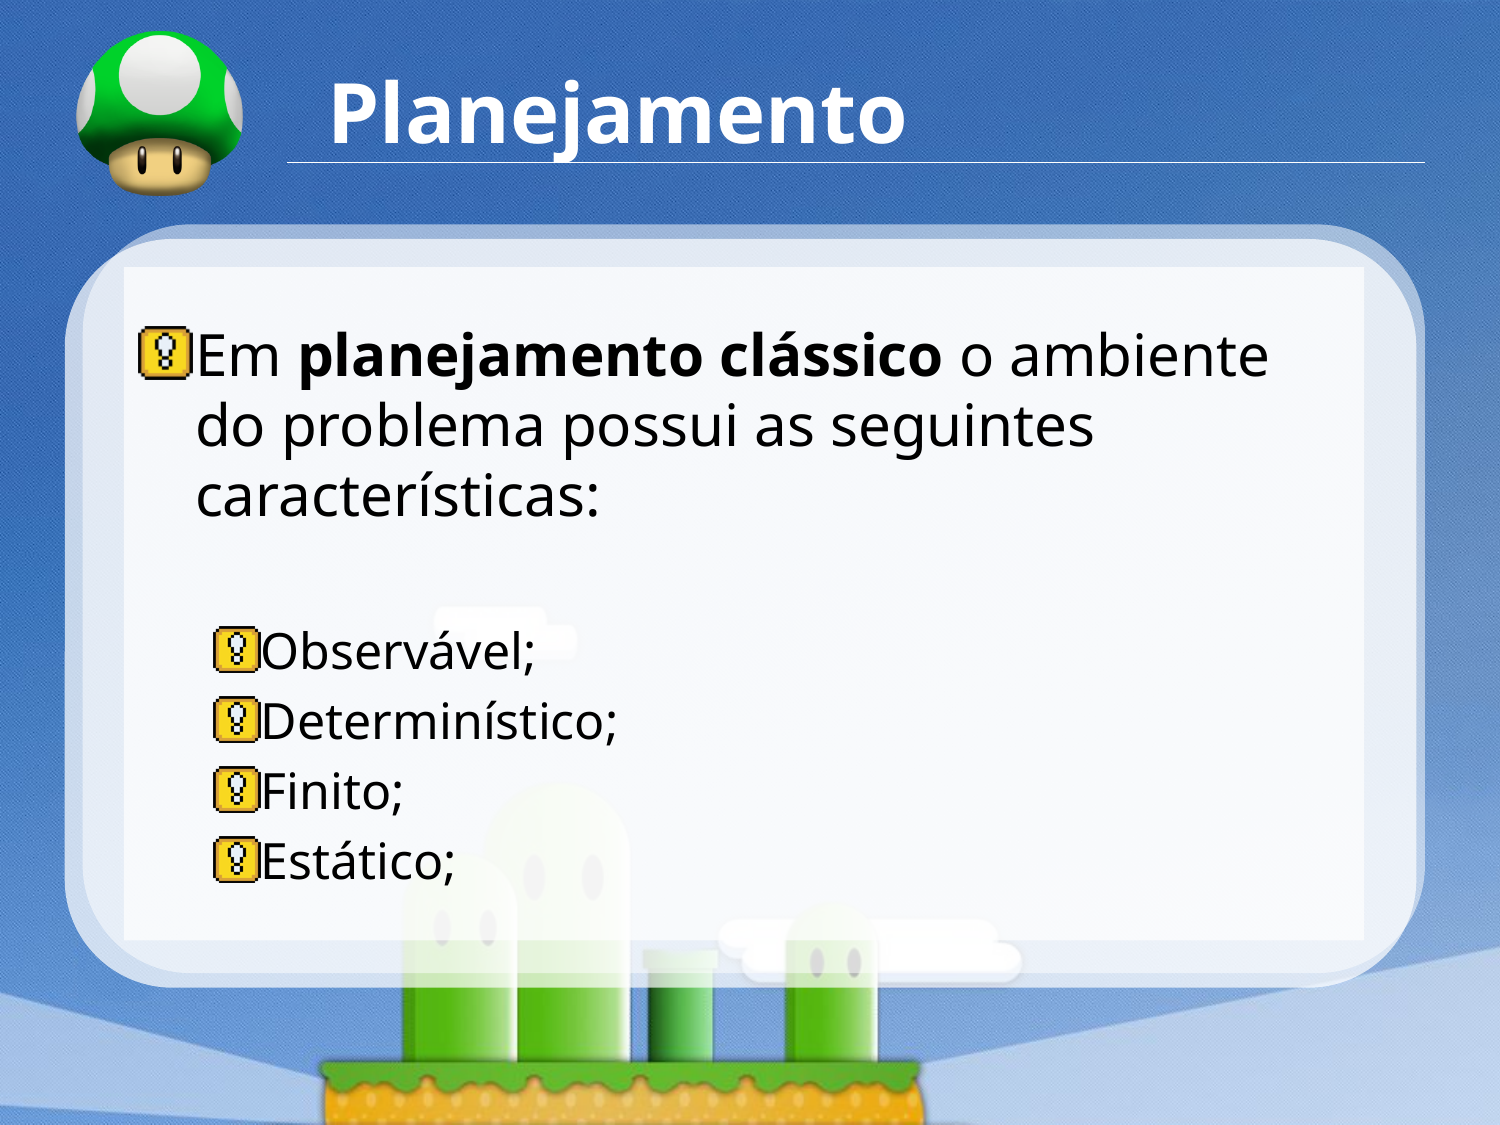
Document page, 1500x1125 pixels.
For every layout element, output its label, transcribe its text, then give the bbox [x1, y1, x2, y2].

title Planejamento [312, 37, 1425, 183]
picture [0, 0, 1500, 1125]
list Em planejamento clássico o ambiente do problema possui as seguintes características: Observável; Determinístico; Finito; Estático; [123, 267, 1365, 941]
